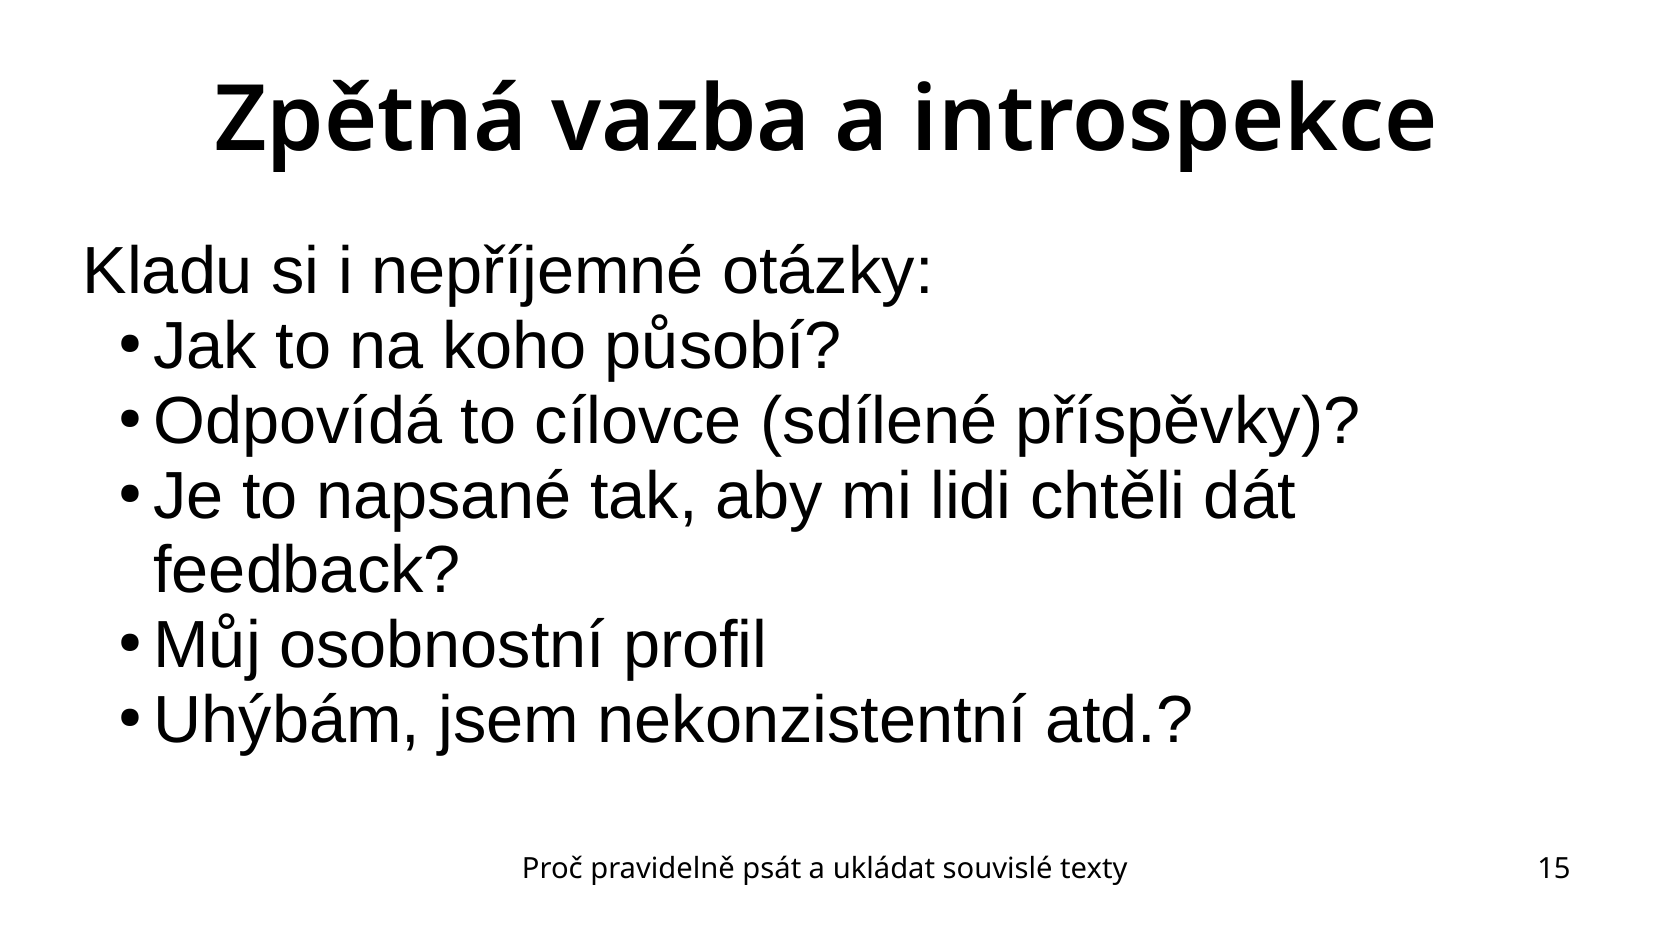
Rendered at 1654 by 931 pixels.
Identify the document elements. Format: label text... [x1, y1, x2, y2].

title Zpětná vazba a introspekce [82, 37, 1571, 193]
subtitle Kladu si i nepříjemné otázky: Jak to na koho působí? Odpovídá to cílovce (sdílené příspěvky)? Je to napsané tak, aby mi lidi chtěli dát feedback? Můj osobnostní profil Uhýbám, jsem nekonzistentní atd.? [82, 233, 1571, 757]
